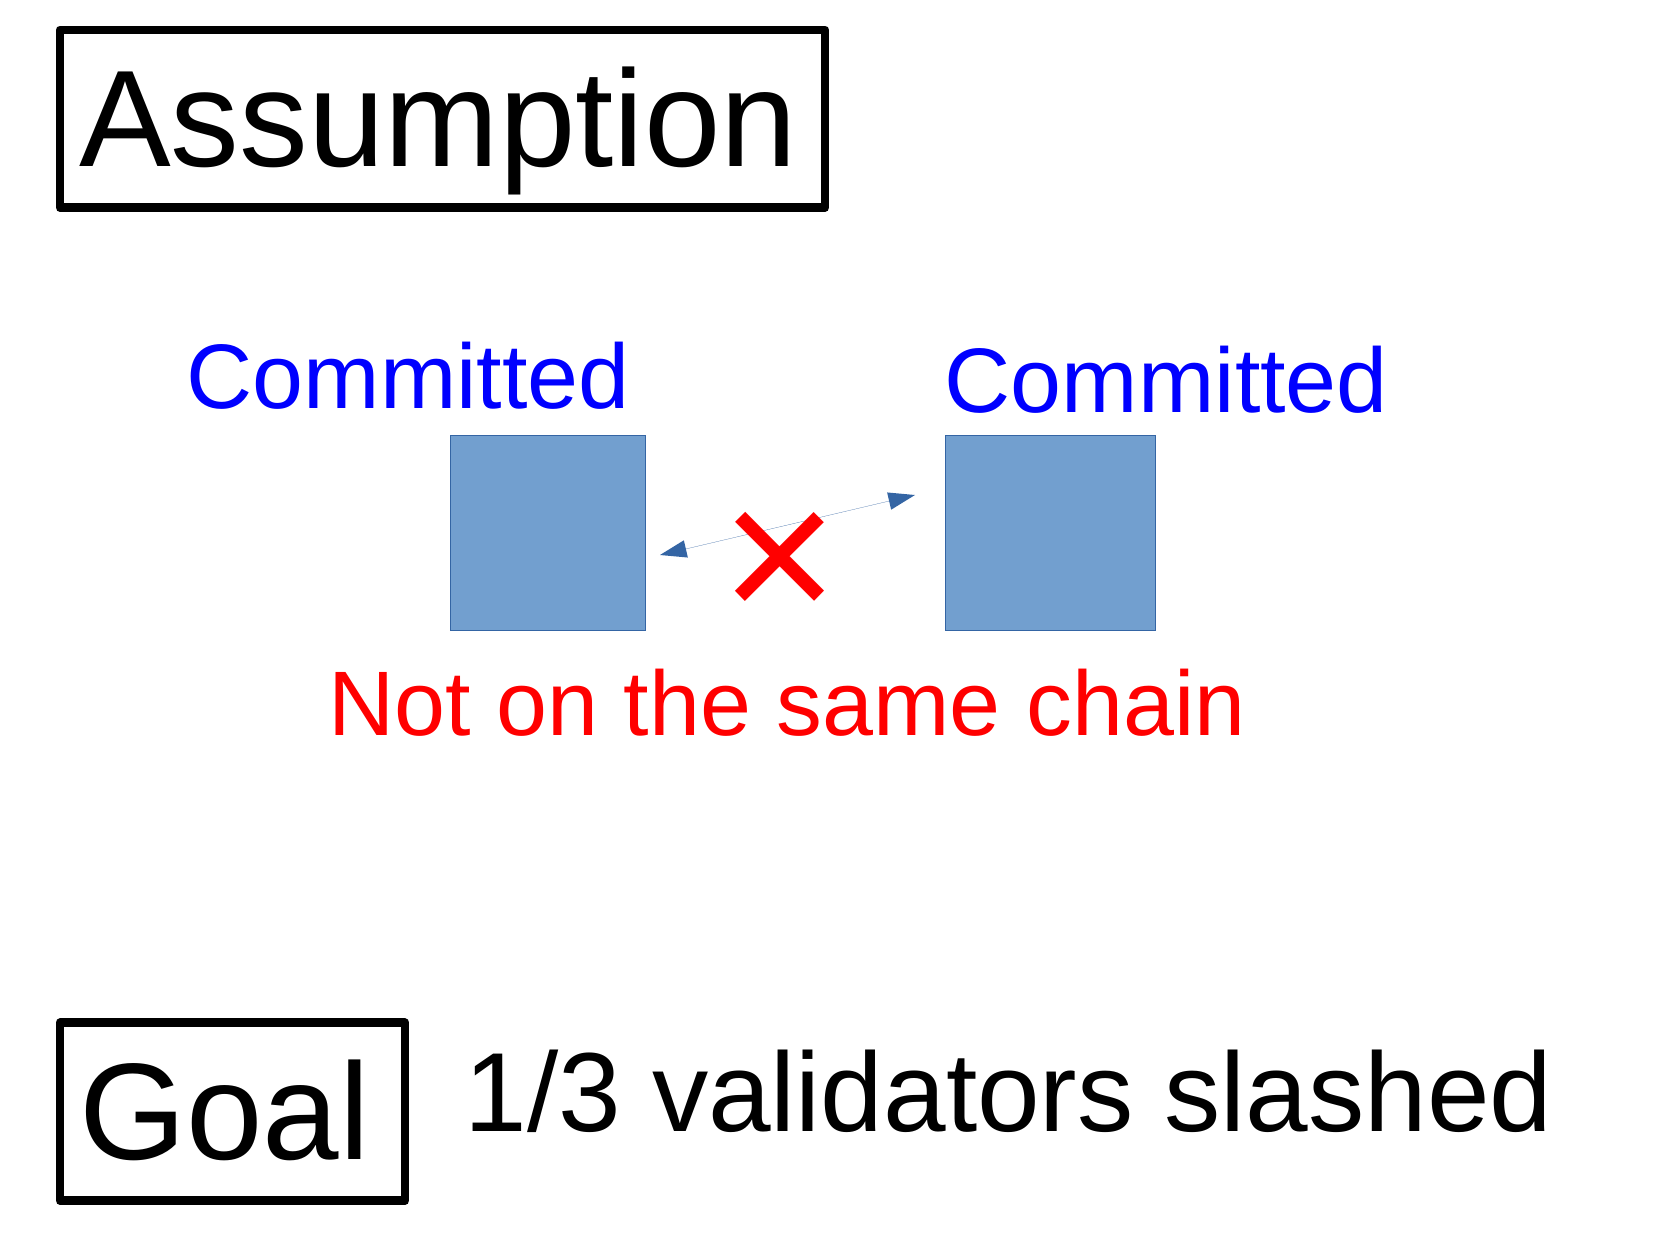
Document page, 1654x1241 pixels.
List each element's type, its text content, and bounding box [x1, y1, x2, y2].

text_box Committed [930, 321, 1651, 481]
text_box Goal [60, 1022, 406, 1201]
text_box Assumption [60, 30, 826, 208]
text_box [945, 481, 1156, 631]
text_box × [675, 435, 886, 645]
text_box Not on the same chain [60, 645, 1516, 796]
text_box 1/3 validators slashed [450, 1022, 1576, 1201]
text_box [450, 451, 646, 631]
text_box Committed [0, 318, 646, 451]
